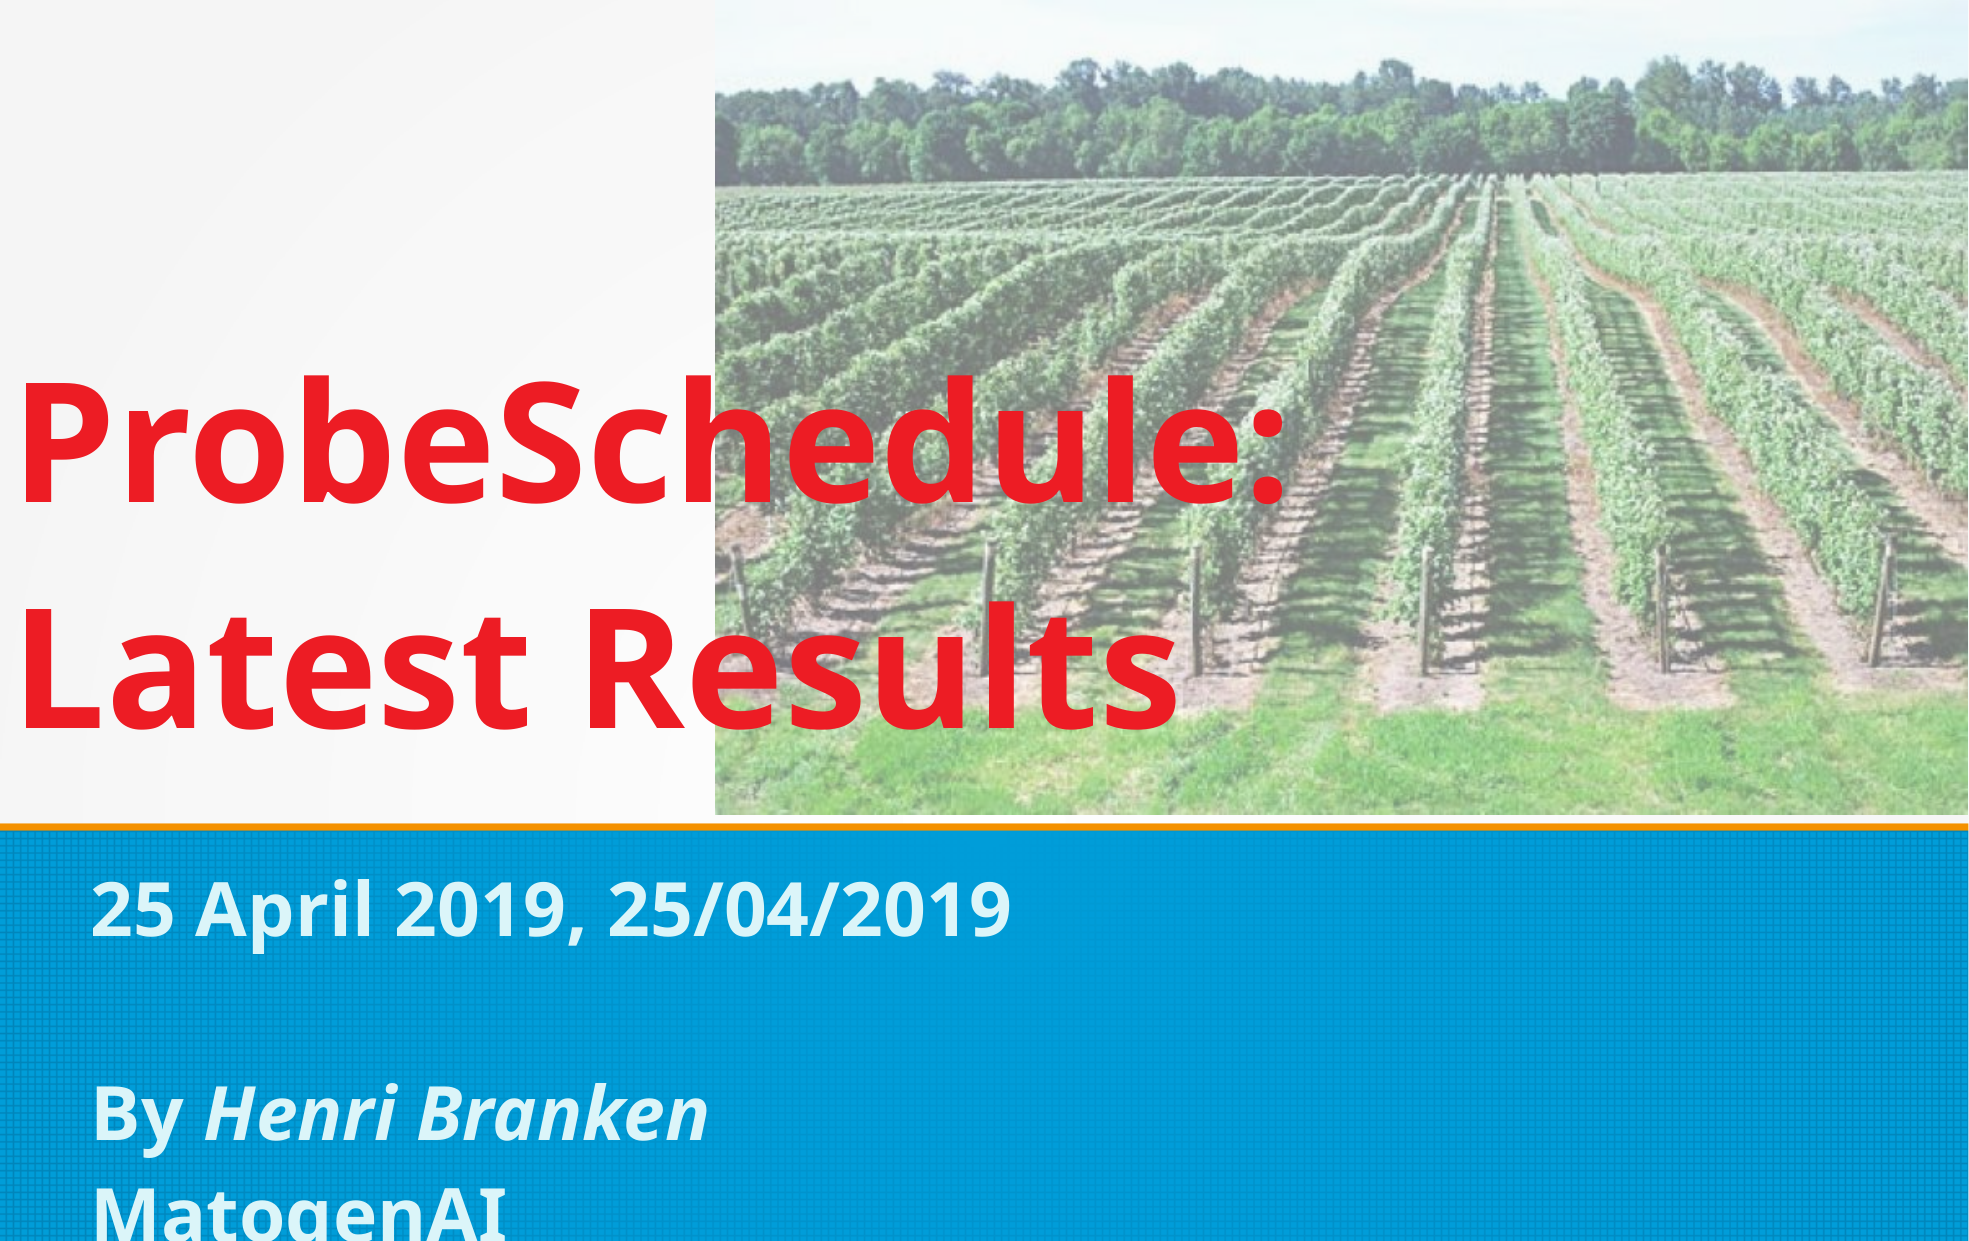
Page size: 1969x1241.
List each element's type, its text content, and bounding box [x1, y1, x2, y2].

picture [0, 0, 1969, 830]
subtitle 25 April 2019, 25/04/2019 By Henri Branken MatogenAI [90, 855, 1861, 1205]
title ProbeSchedule: Latest Results [11, 47, 1784, 778]
